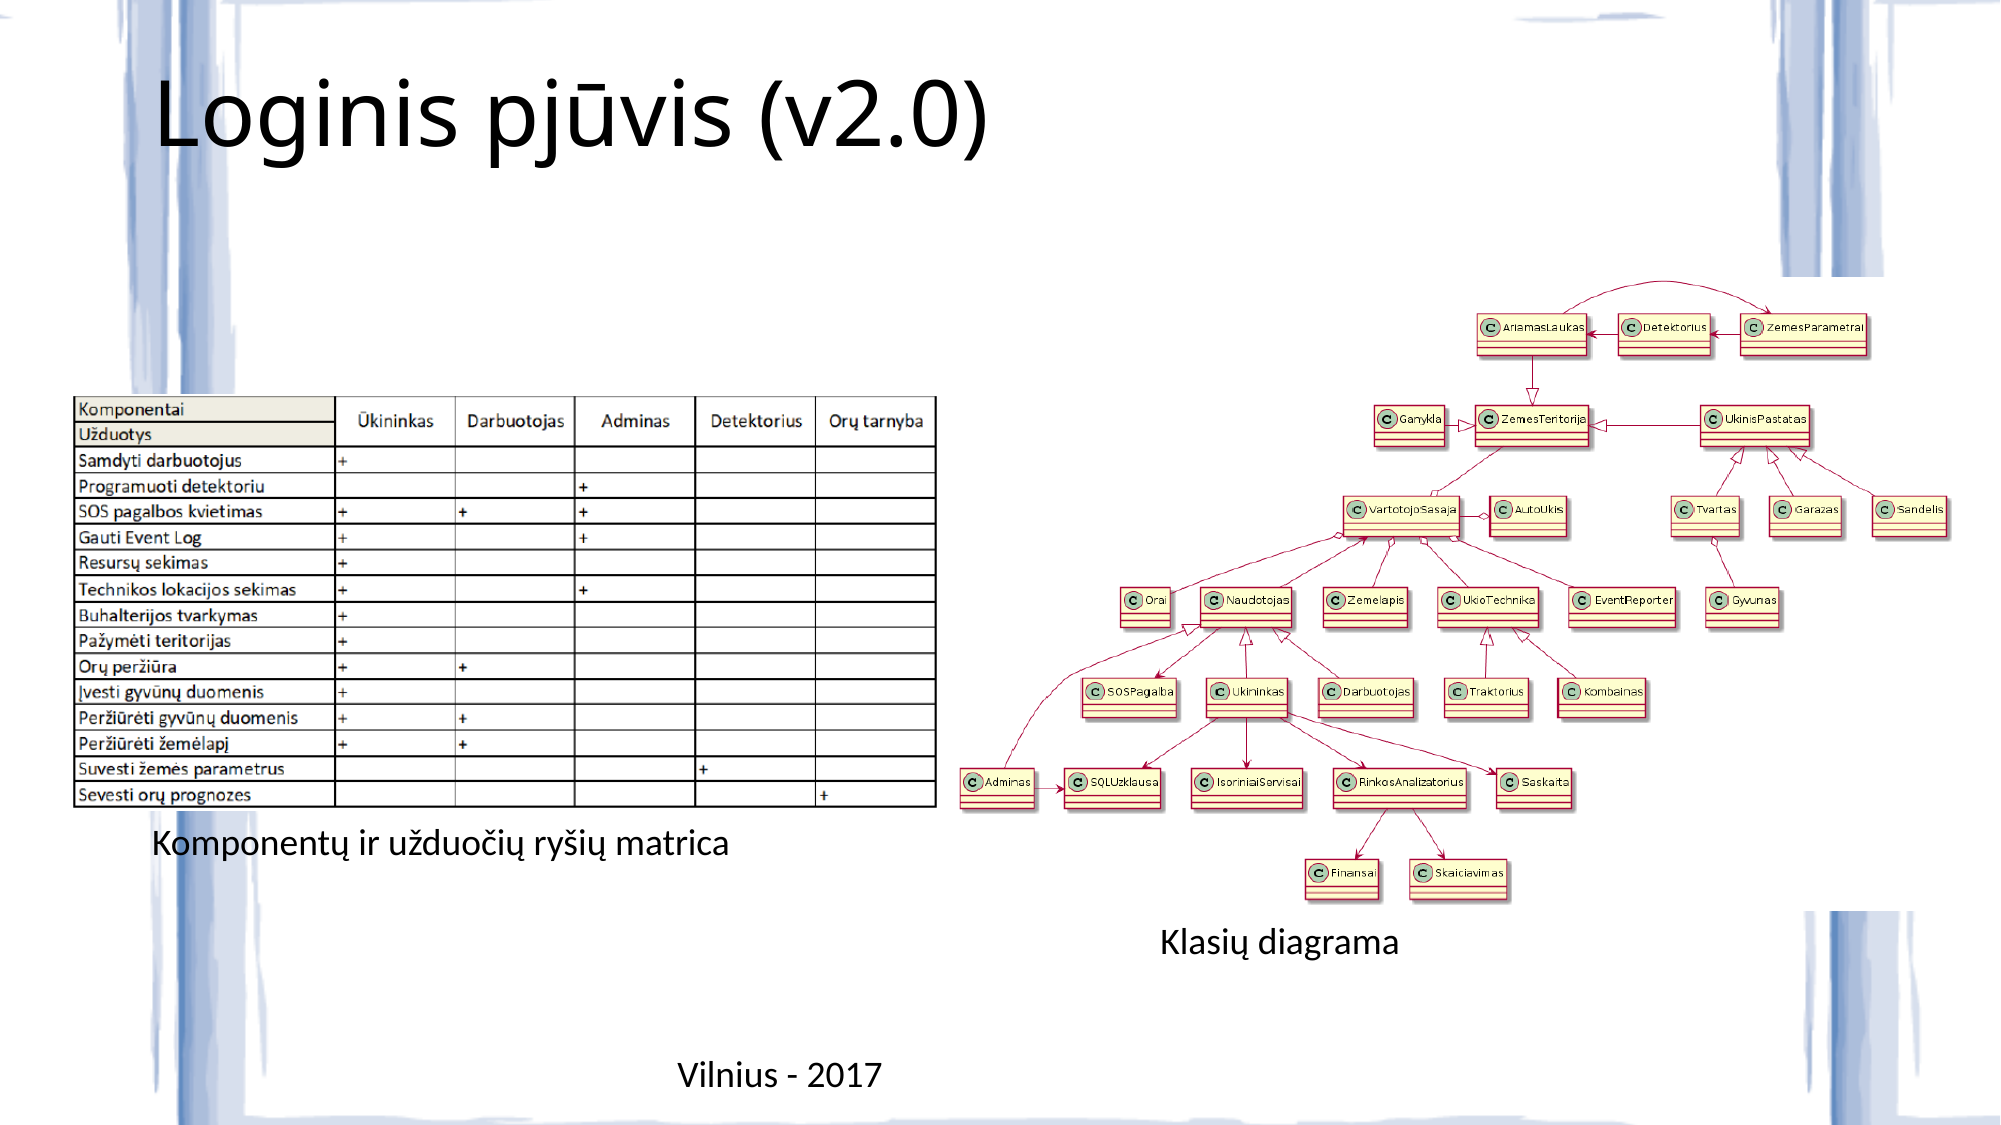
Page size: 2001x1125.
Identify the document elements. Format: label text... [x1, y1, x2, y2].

text_box Komponentų ir užduočių ryšių matrica [137, 810, 815, 871]
text_box Klasių diagrama [1145, 910, 1820, 971]
title Loginis pjūvis (v2.0) [137, 59, 1863, 278]
picture [0, 0, 2001, 1125]
footer Vilnius - 2017 [662, 1042, 1338, 1103]
